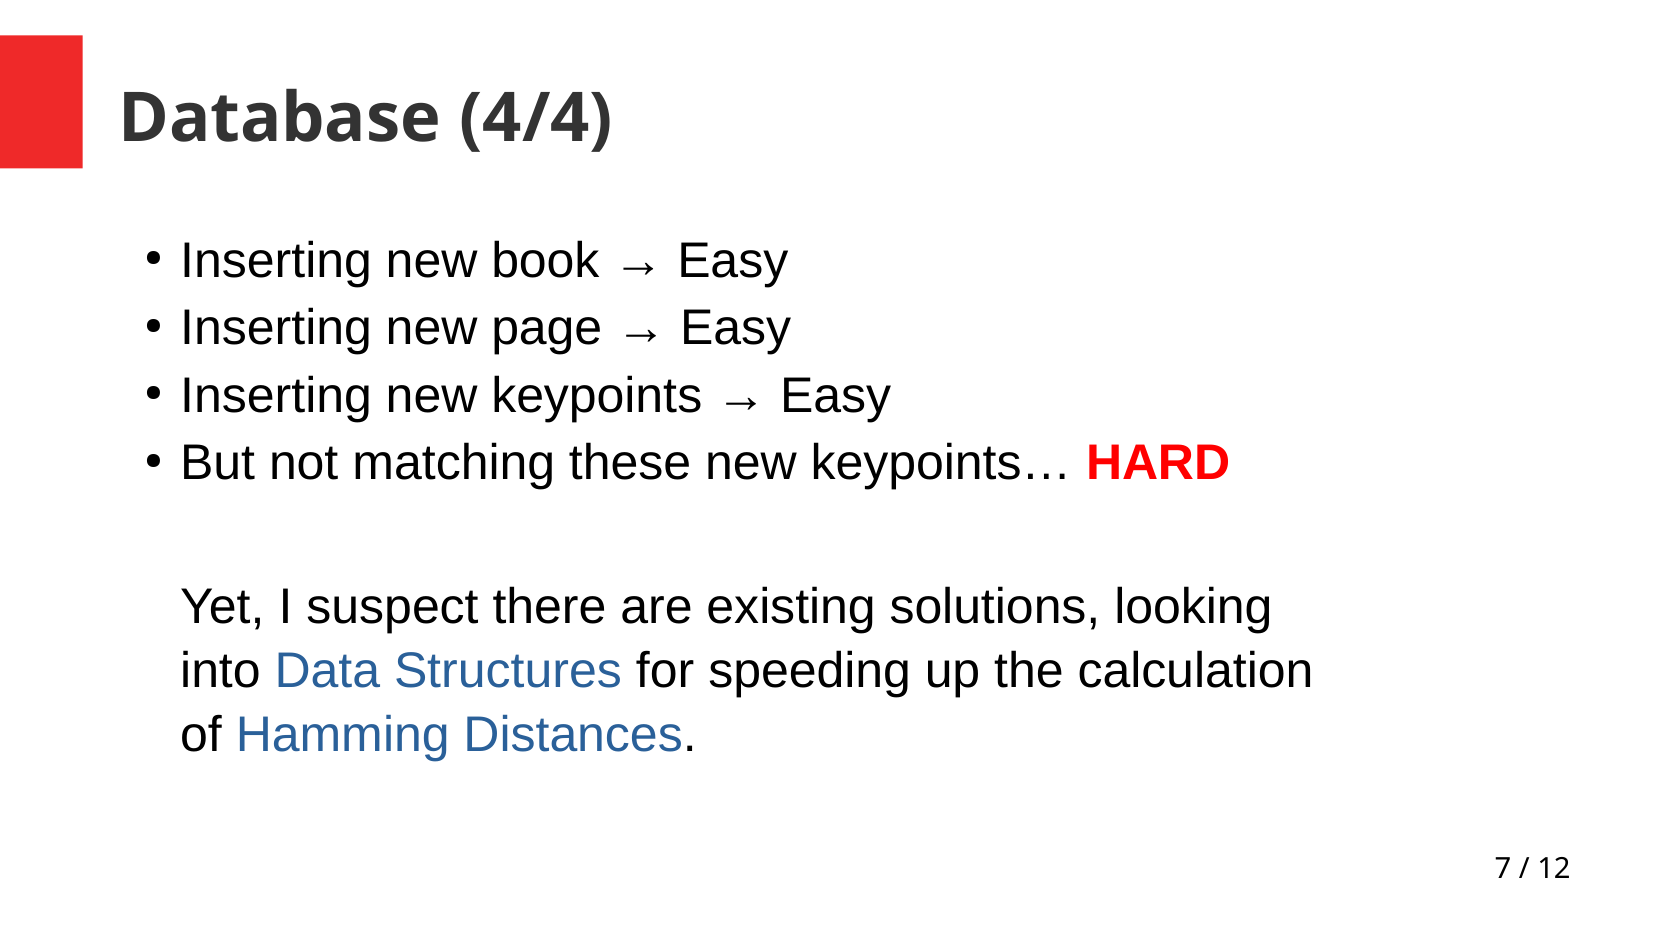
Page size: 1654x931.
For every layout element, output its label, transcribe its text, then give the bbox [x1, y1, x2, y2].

title Database (4/4) [118, 37, 1571, 193]
text_box Inserting new book → Easy Inserting new page → Easy Inserting new keypoints → Easy But not matching these new keypoints… HARD Yet, I suspect there are existing solutions, looking into Data Structures for speeding up the calculation of Hamming Distances. [129, 224, 1524, 770]
